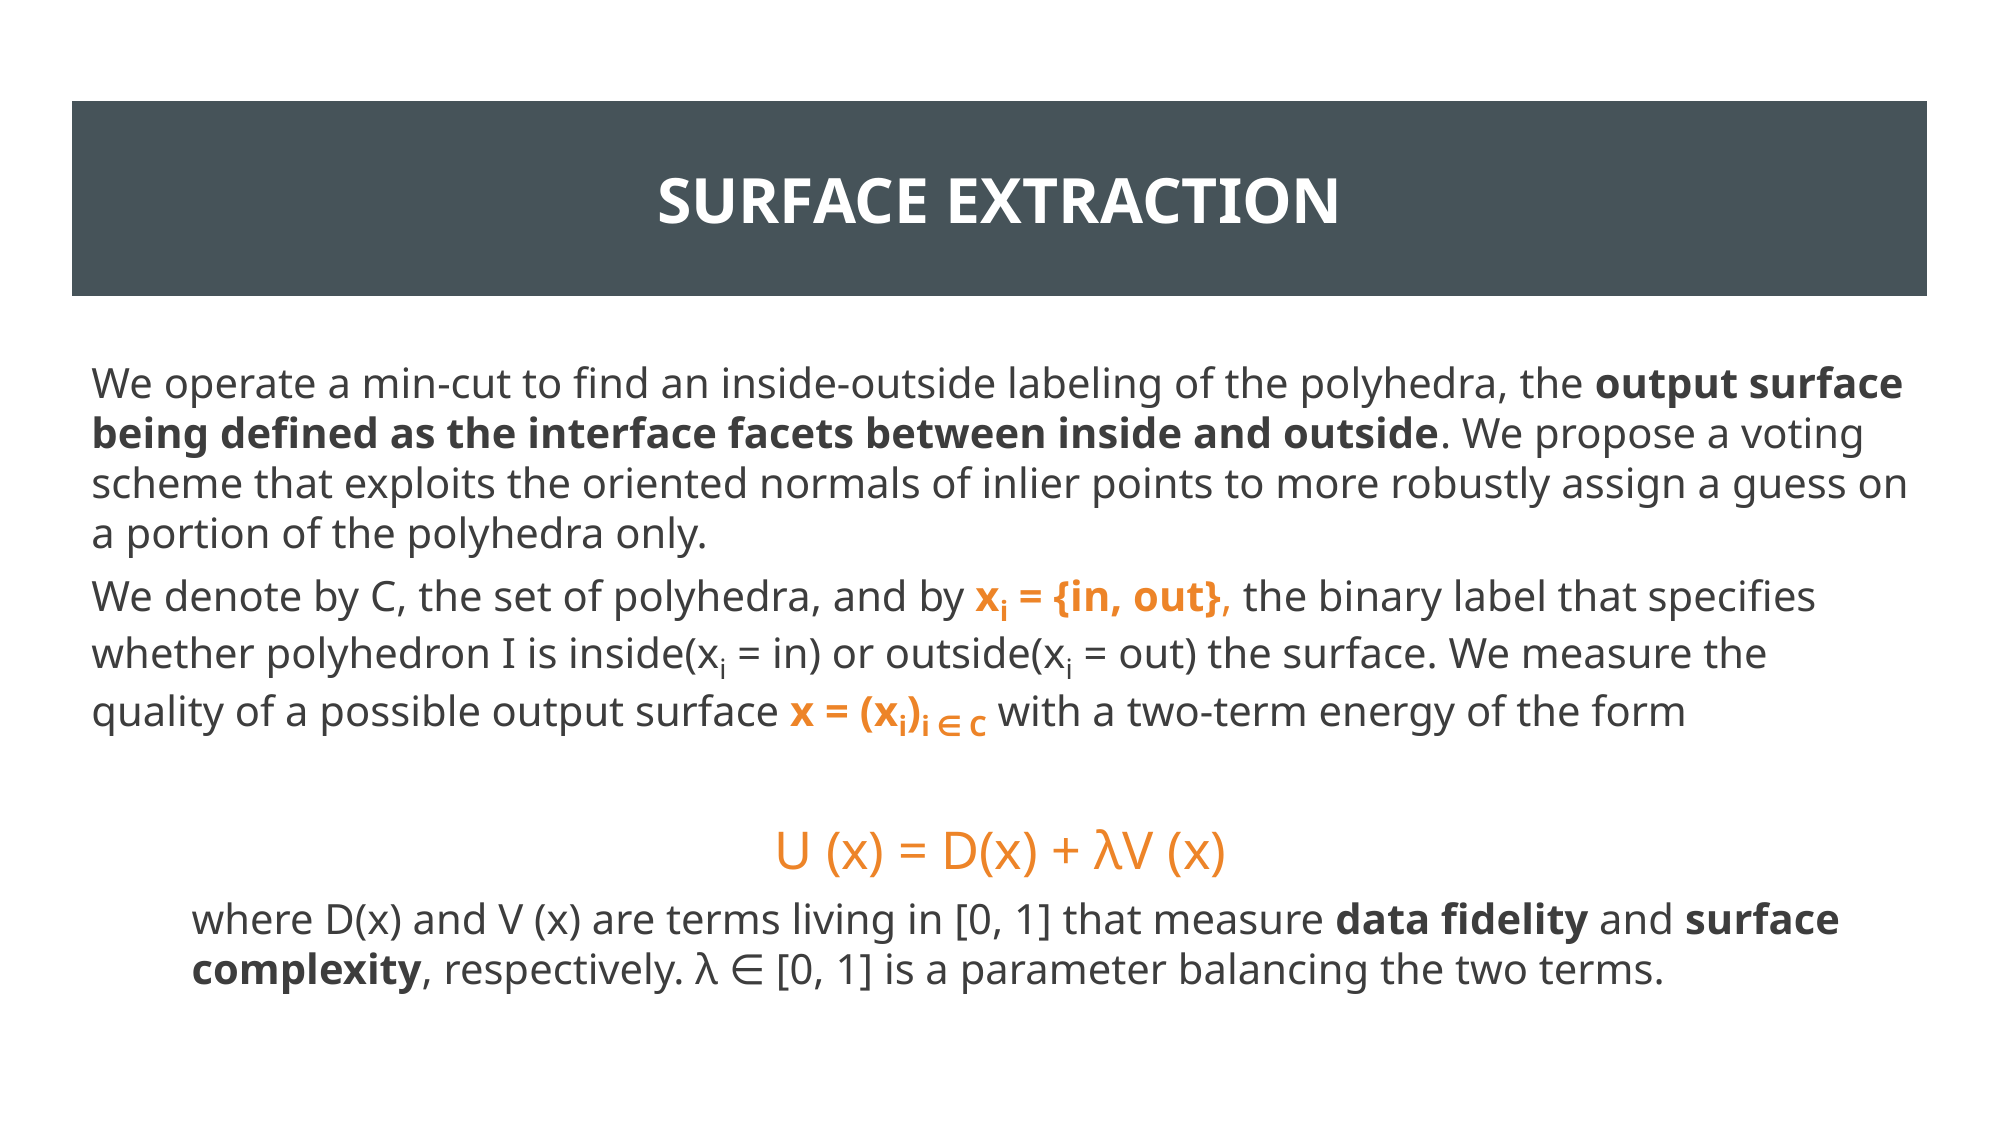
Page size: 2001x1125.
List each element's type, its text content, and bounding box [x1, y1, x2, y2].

title SURFACE EXTRACTION [95, 115, 1905, 282]
list We operate a min-cut to find an inside-outside labeling of the polyhedra, the output surface being defined as the interface facets between inside and outside. We propose a voting scheme that exploits the oriented normals of inlier points to more robustly assign a guess on a portion of the polyhedra only. We denote by C, the set of polyhedra, and by xi = {in, out}, the binary label that specifies whether polyhedron I is inside(xi = in) or outside(xi = out) the surface. We measure the quality of a possible output surface x = (xi)i ∈ C with a two-term energy of the form U (x) = D(x) + λV (x) where D(x) and V (x) are terms living in [0, 1] that measure data fidelity and surface complexity, respectively. λ ∈ [0, 1] is a parameter balancing the two terms. [76, 296, 1926, 1054]
